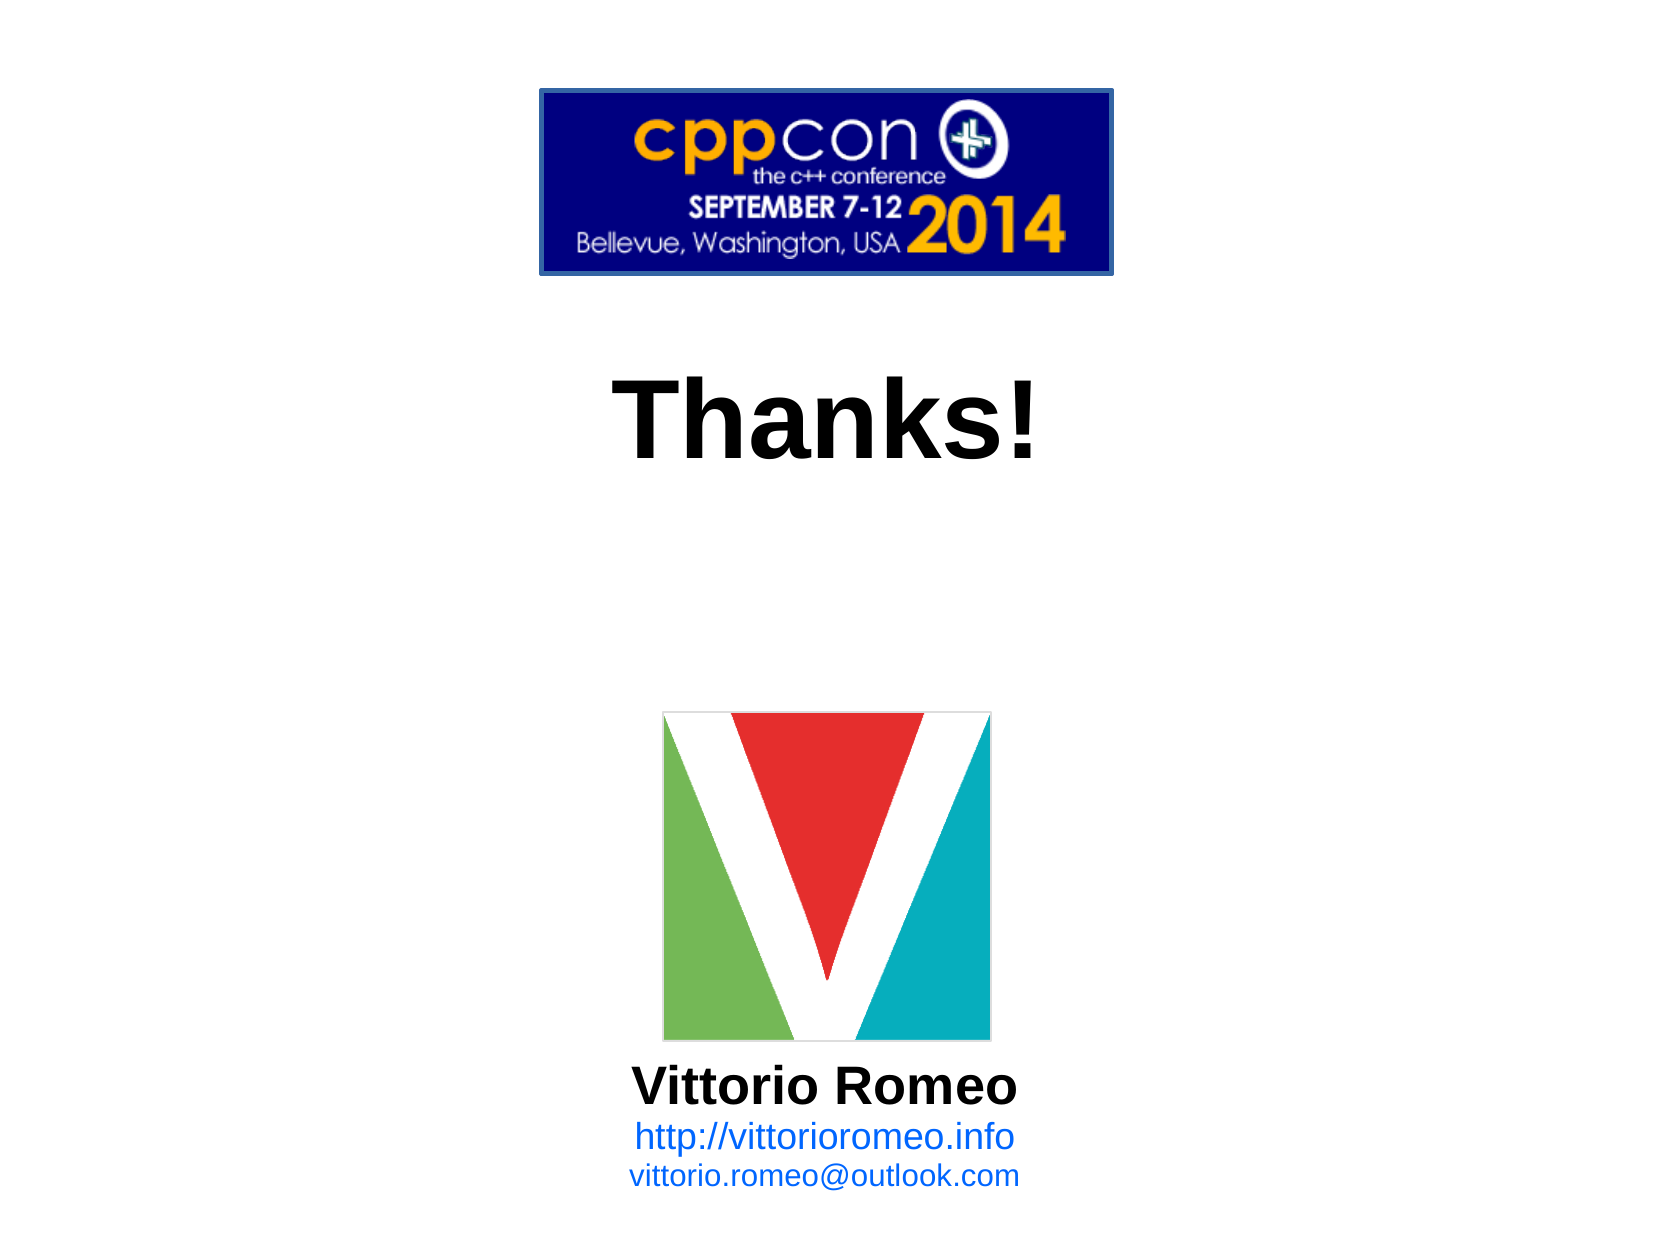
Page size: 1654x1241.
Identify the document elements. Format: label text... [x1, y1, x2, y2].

subtitle Thanks! [82, 49, 1571, 791]
text_box Vittorio Romeo http://vittorioromeo.info vittorio.romeo@outlook.com [614, 1048, 1039, 1201]
picture [577, 99, 1066, 259]
text_box [541, 90, 1112, 274]
picture [663, 713, 991, 1040]
